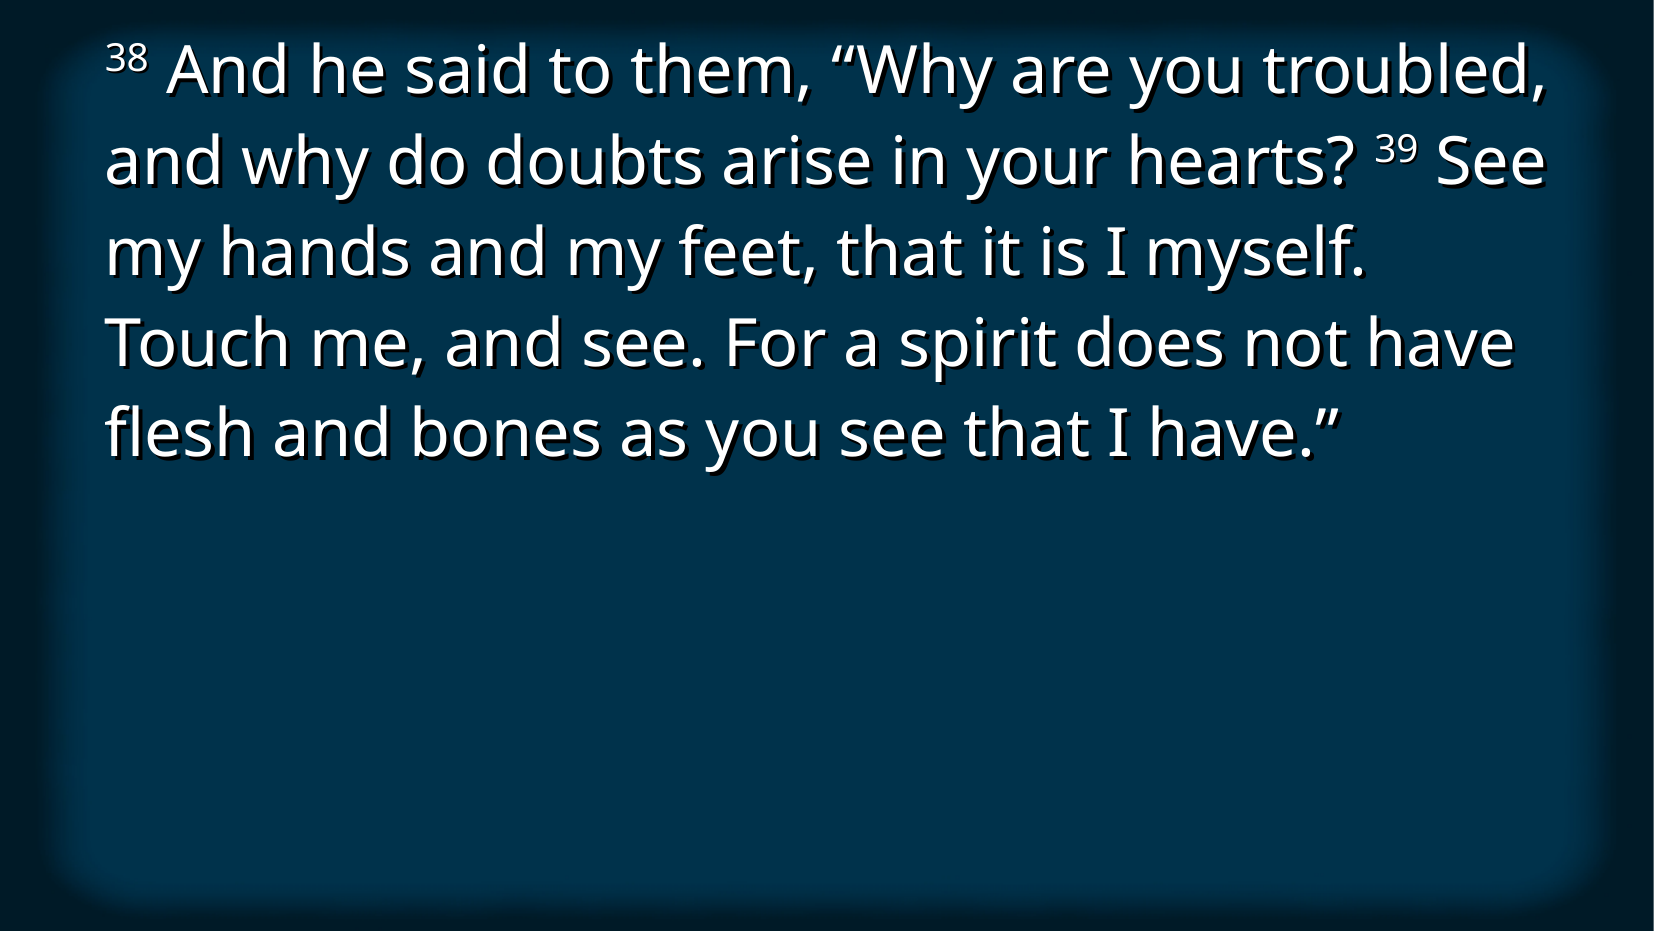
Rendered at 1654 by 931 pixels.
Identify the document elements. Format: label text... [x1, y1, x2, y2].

text_box 38 And he said to them, “Why are you troubled, and why do doubts arise in your hearts? 39 See my hands and my feet, that it is I myself. Touch me, and see. For a spirit does not have flesh and bones as you see that I have.” [90, 15, 1576, 474]
picture [0, 0, 1654, 931]
